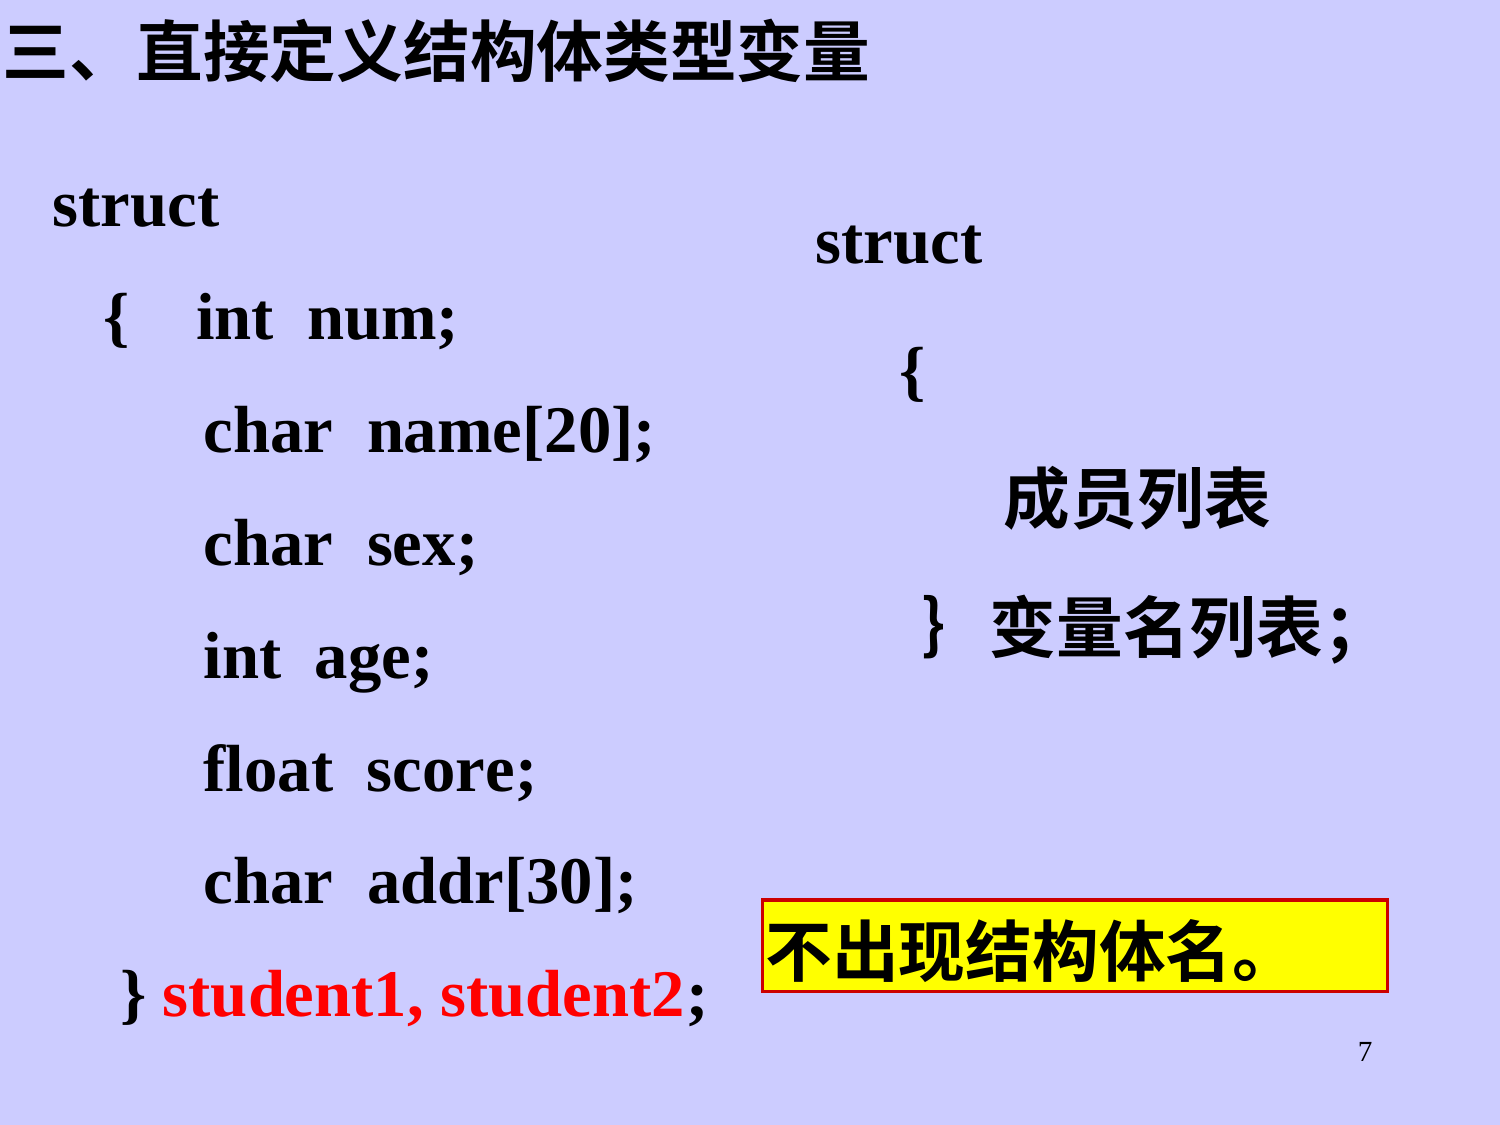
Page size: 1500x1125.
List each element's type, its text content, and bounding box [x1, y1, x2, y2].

text_box 三、直接定义结构体类型变量 [0, 0, 1500, 92]
text_box 不出现结构体名。 [762, 900, 1388, 992]
text_box struct { 成员列表 ｝变量名列表； [812, 187, 1436, 668]
text_box struct { int num; char name[20]; char sex; int age; float score; char addr[30]; } student1, student2; [50, 149, 776, 1032]
text_box <编号> [1074, 1025, 1388, 1101]
